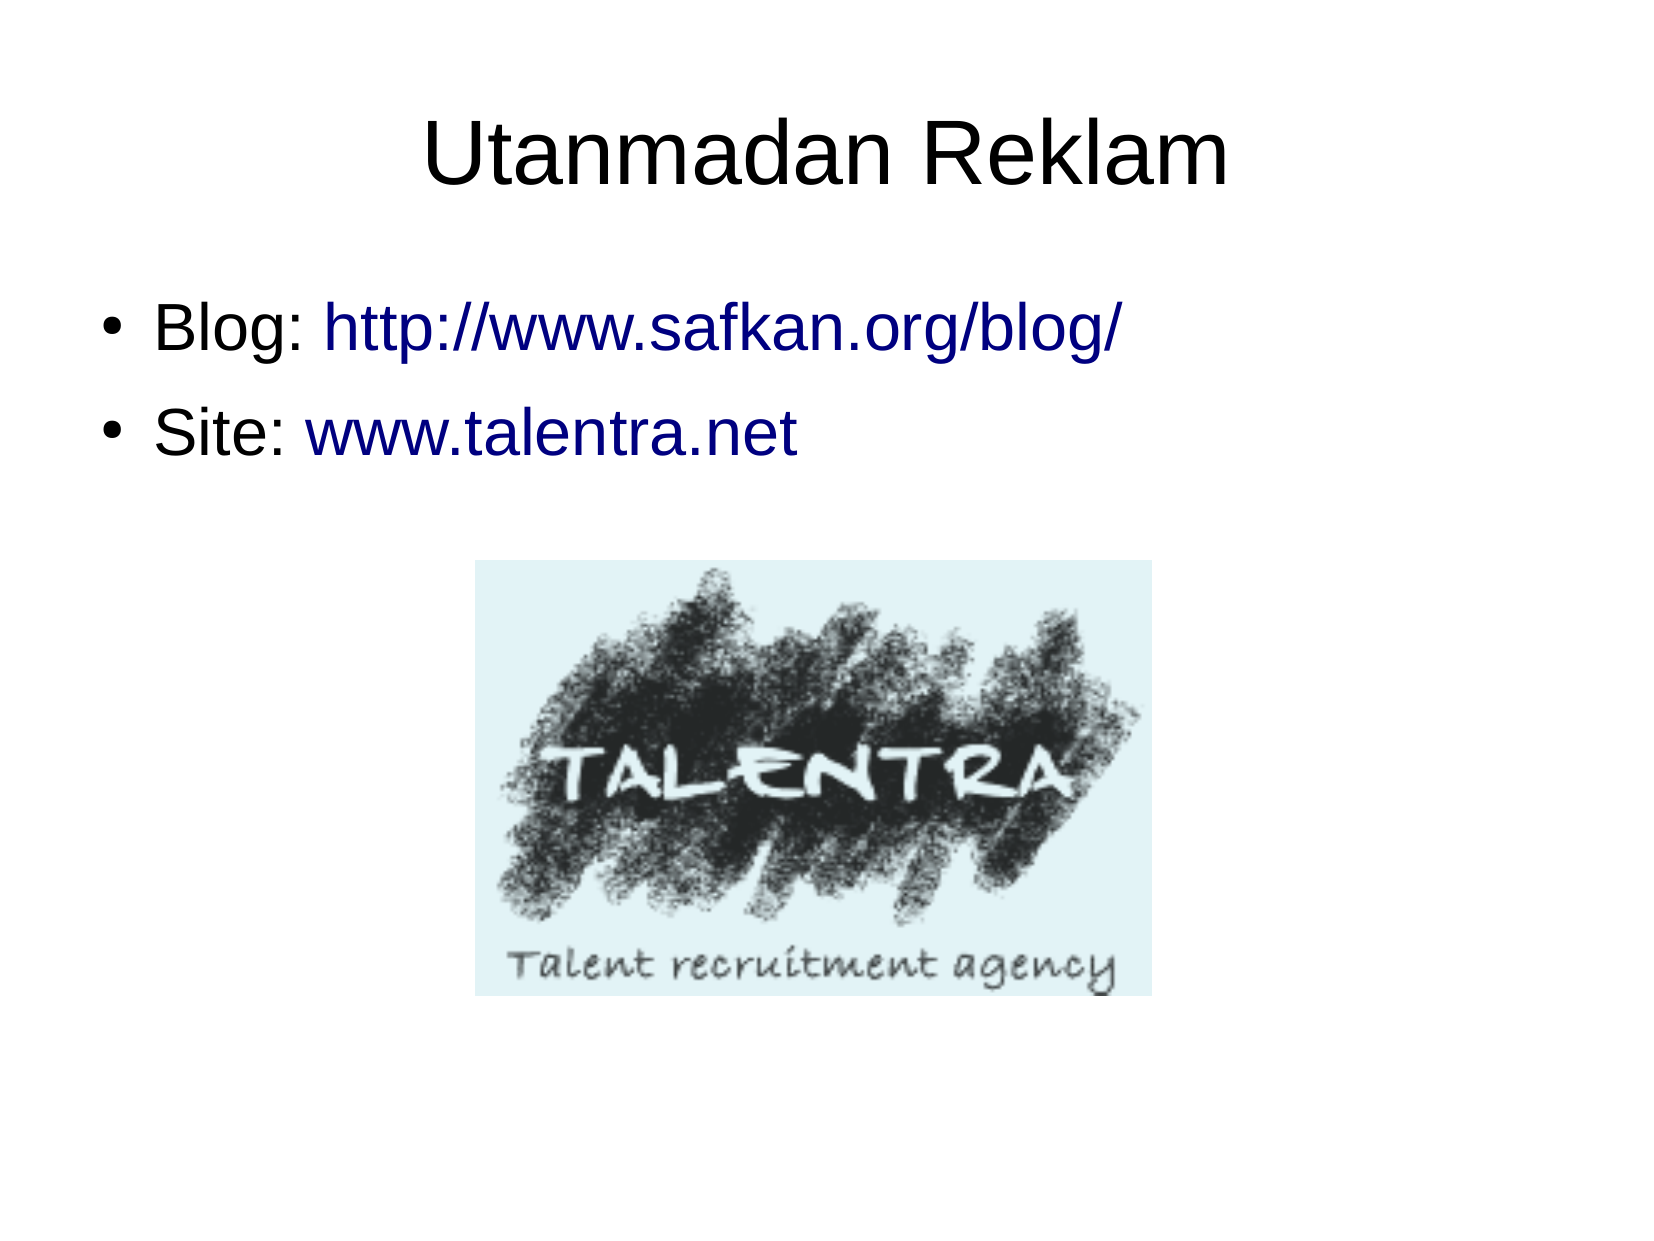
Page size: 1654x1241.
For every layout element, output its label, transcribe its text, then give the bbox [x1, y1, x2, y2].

title Utanmadan Reklam [82, 49, 1571, 257]
picture [475, 560, 1152, 996]
list Blog: http://www.safkan.org/blog/ Site: www.talentra.net [82, 290, 1571, 1109]
